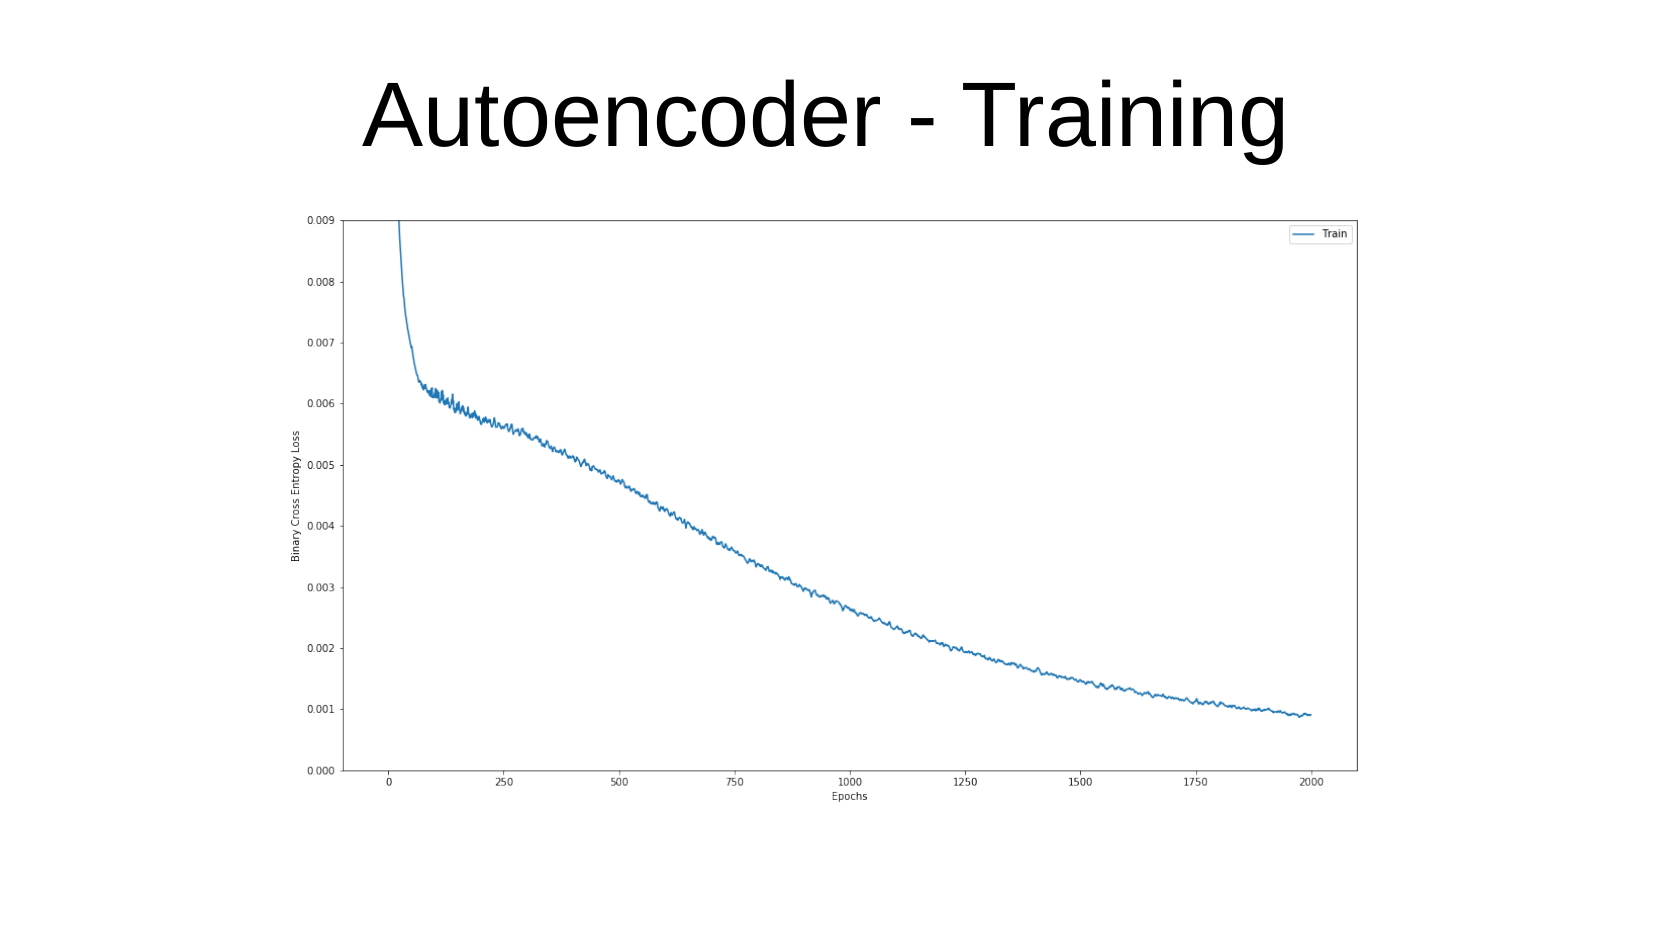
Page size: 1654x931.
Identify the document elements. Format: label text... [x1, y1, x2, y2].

title Autoencoder - Training [82, 37, 1571, 193]
picture [285, 209, 1367, 809]
